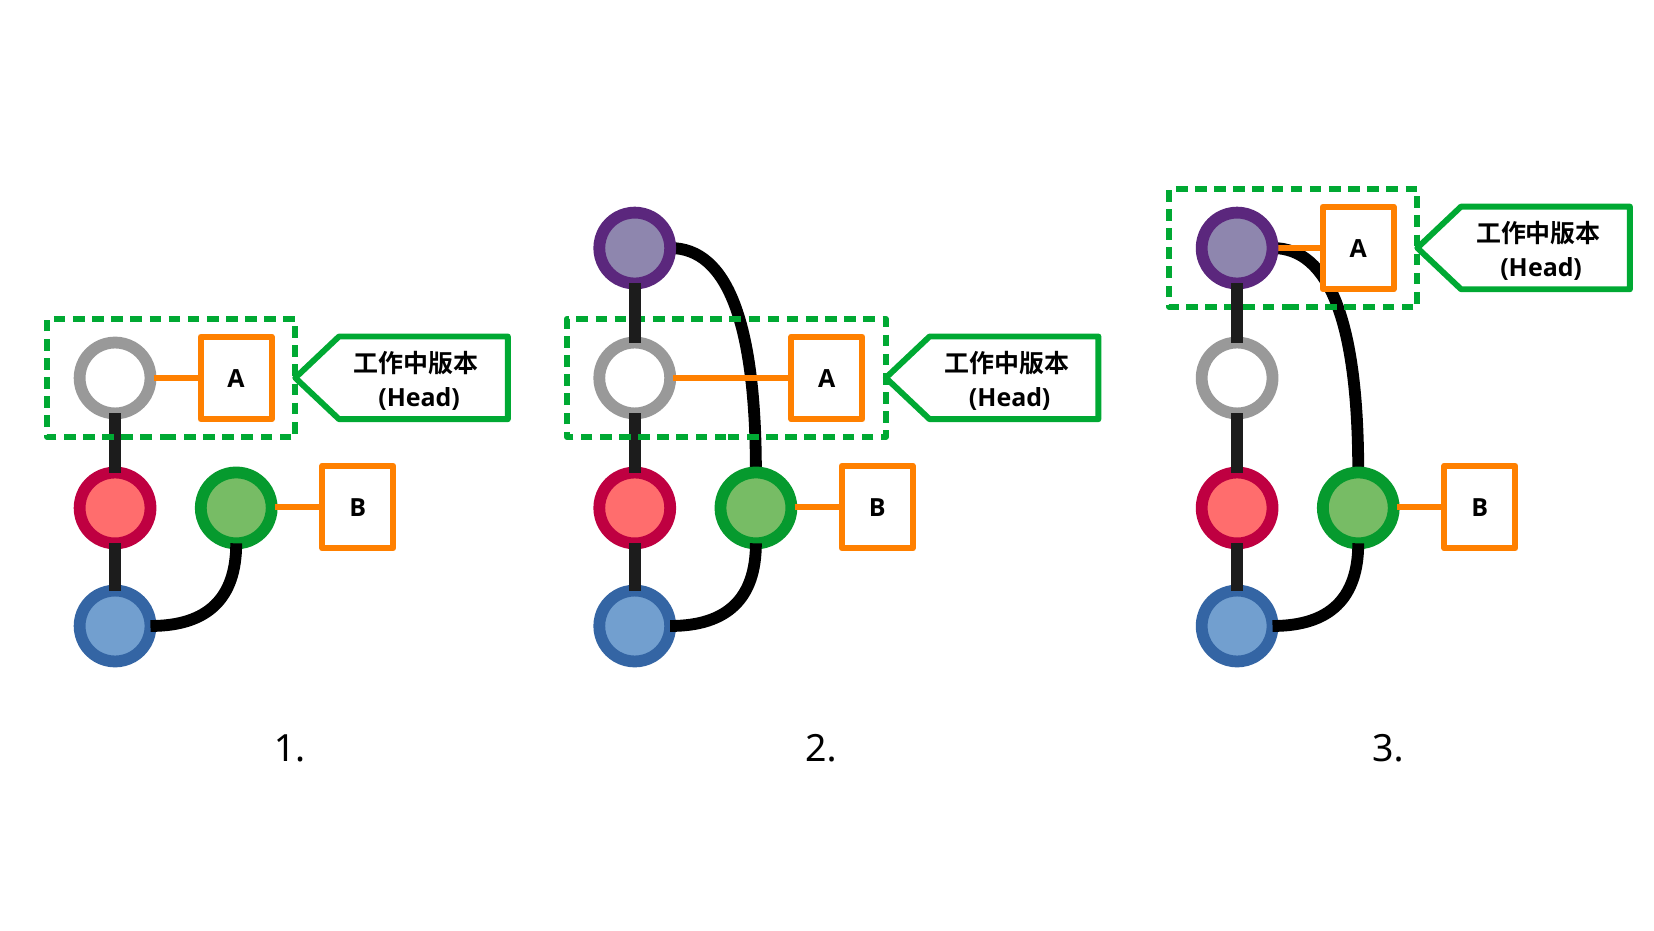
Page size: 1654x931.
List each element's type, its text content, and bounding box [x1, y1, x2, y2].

text_box [1201, 343, 1273, 413]
text_box [1322, 472, 1394, 543]
text_box 工作中版本 (Head) [336, 336, 502, 426]
text_box A [200, 336, 272, 420]
text_box [720, 472, 792, 543]
text_box A [1322, 206, 1394, 290]
text_box [1201, 473, 1273, 543]
text_box [200, 472, 272, 543]
text_box B [1444, 465, 1516, 549]
text_box [599, 212, 671, 283]
text_box B [841, 465, 913, 549]
text_box 1. [224, 713, 355, 780]
text_box [79, 342, 151, 413]
text_box [1201, 212, 1273, 283]
text_box [1201, 591, 1273, 662]
text_box [79, 473, 151, 543]
text_box [599, 591, 670, 662]
text_box [599, 473, 671, 543]
text_box [79, 591, 150, 662]
text_box 3. [1322, 713, 1453, 780]
text_box 工作中版本 (Head) [1458, 206, 1625, 296]
text_box 工作中版本 (Head) [927, 336, 1093, 426]
text_box 2. [755, 713, 886, 780]
text_box B [322, 465, 394, 549]
text_box A [791, 336, 863, 420]
text_box [599, 343, 671, 413]
